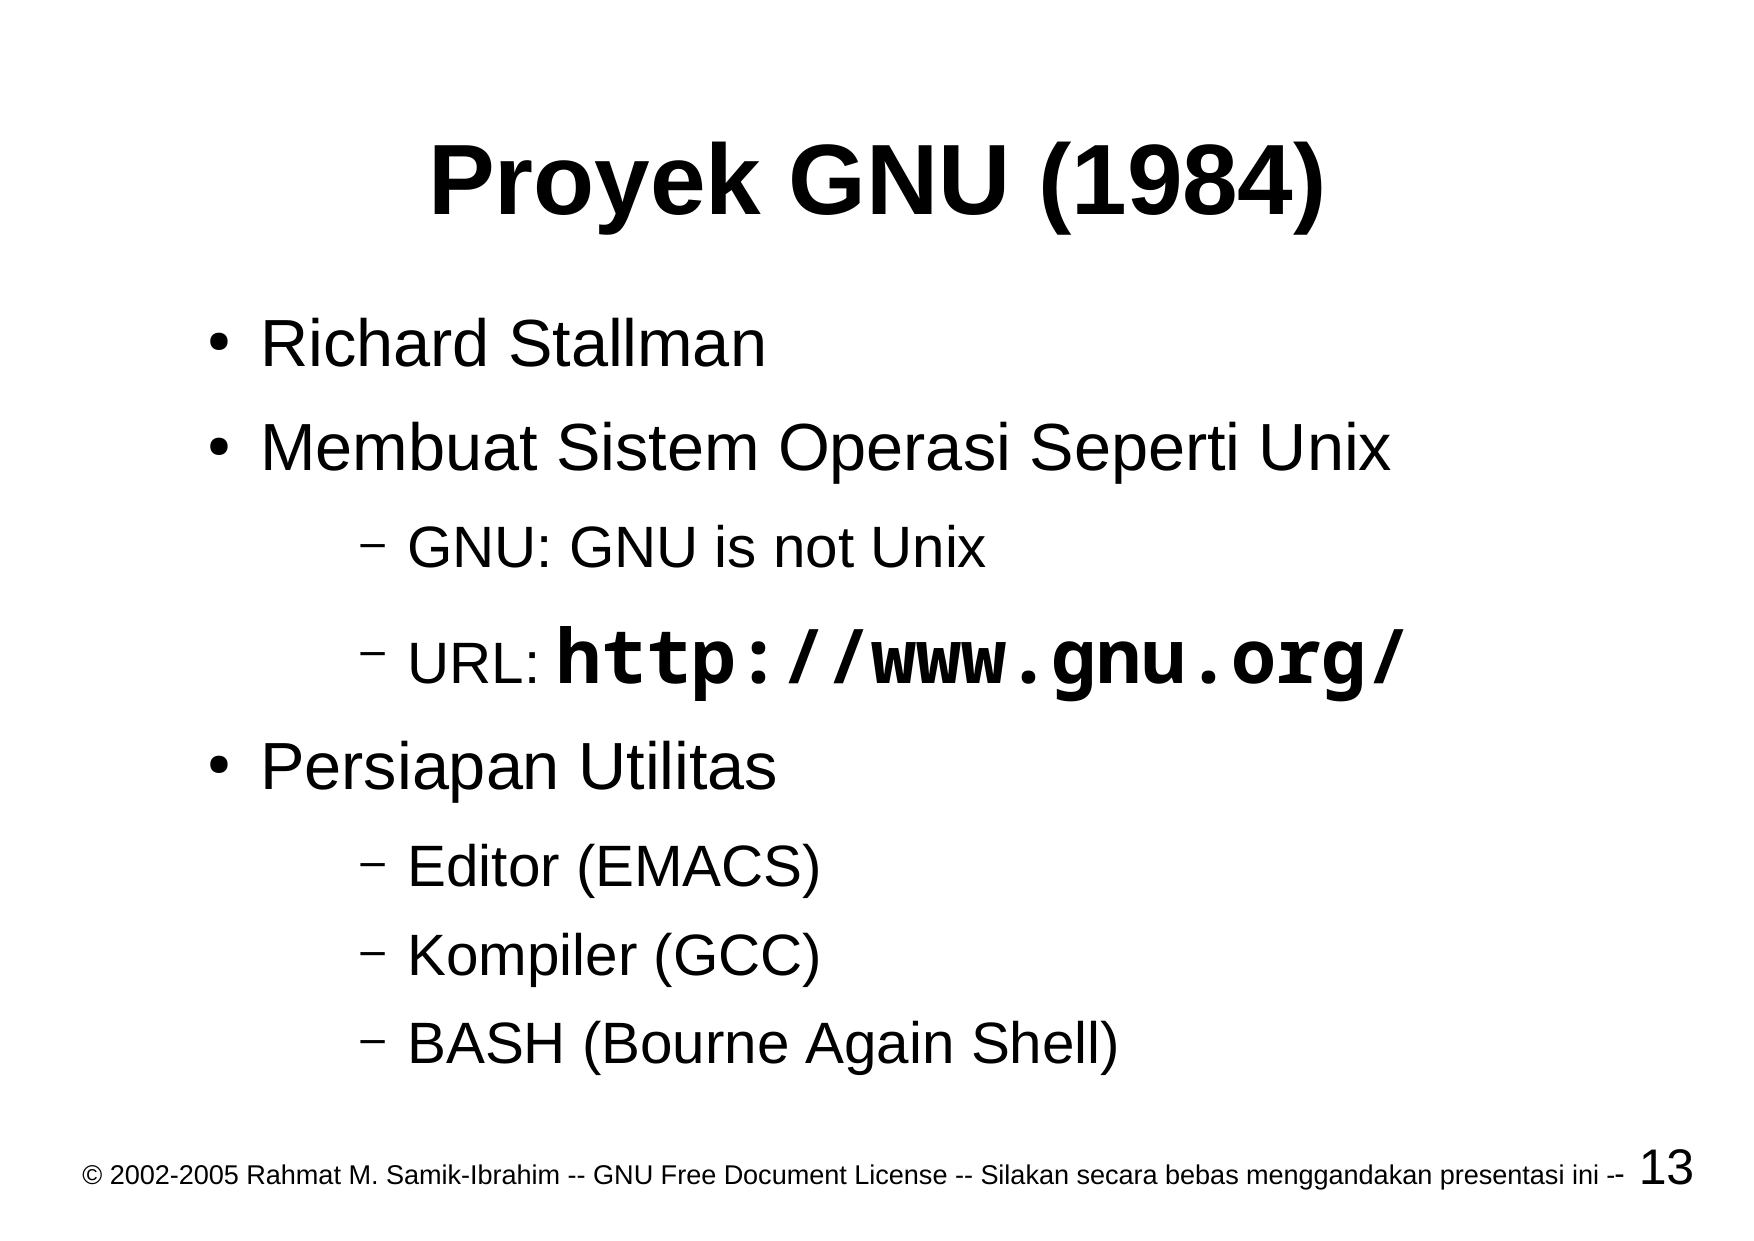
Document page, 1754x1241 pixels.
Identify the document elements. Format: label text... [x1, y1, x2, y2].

title Proyek GNU (1984) [169, 83, 1587, 277]
list Richard Stallman Membuat Sistem Operasi Seperti Unix GNU: GNU is not Unix URL: http://www.gnu.org/ Persiapan Utilitas Editor (EMACS) Kompiler (GCC) BASH (Bourne Again Shell) [171, 306, 1589, 1103]
